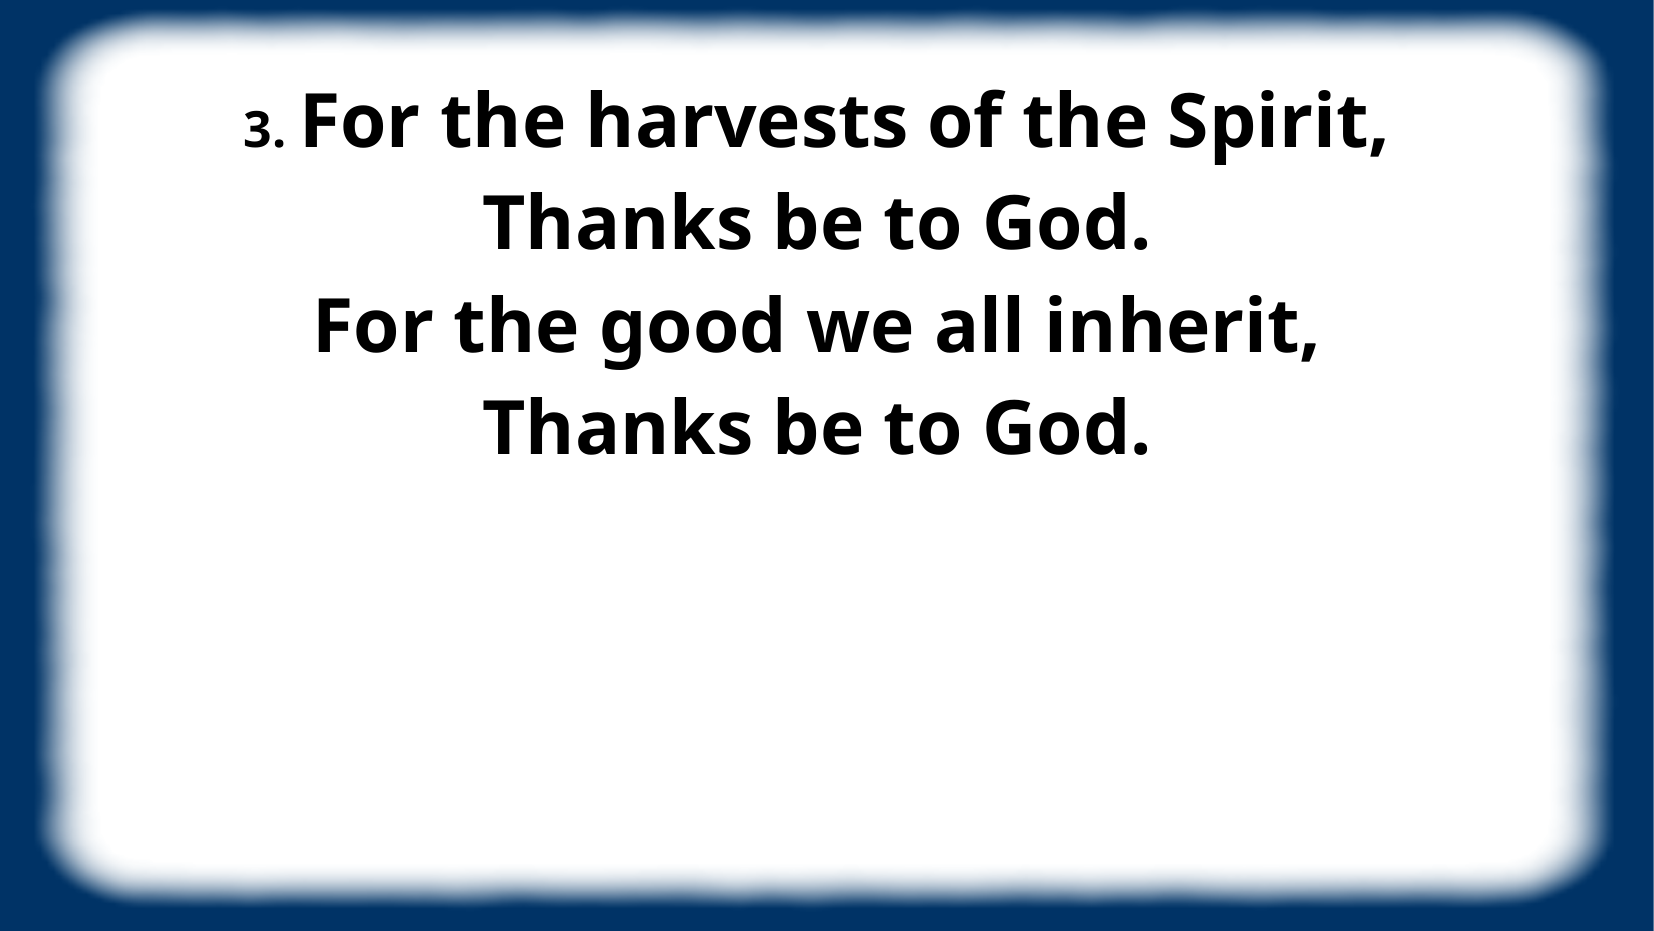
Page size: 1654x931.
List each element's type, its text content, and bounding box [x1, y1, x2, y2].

text_box 3. For the harvests of the Spirit, Thanks be to God. For the good we all inherit, Thanks be to God. [90, 60, 1546, 541]
picture [0, 0, 1654, 931]
